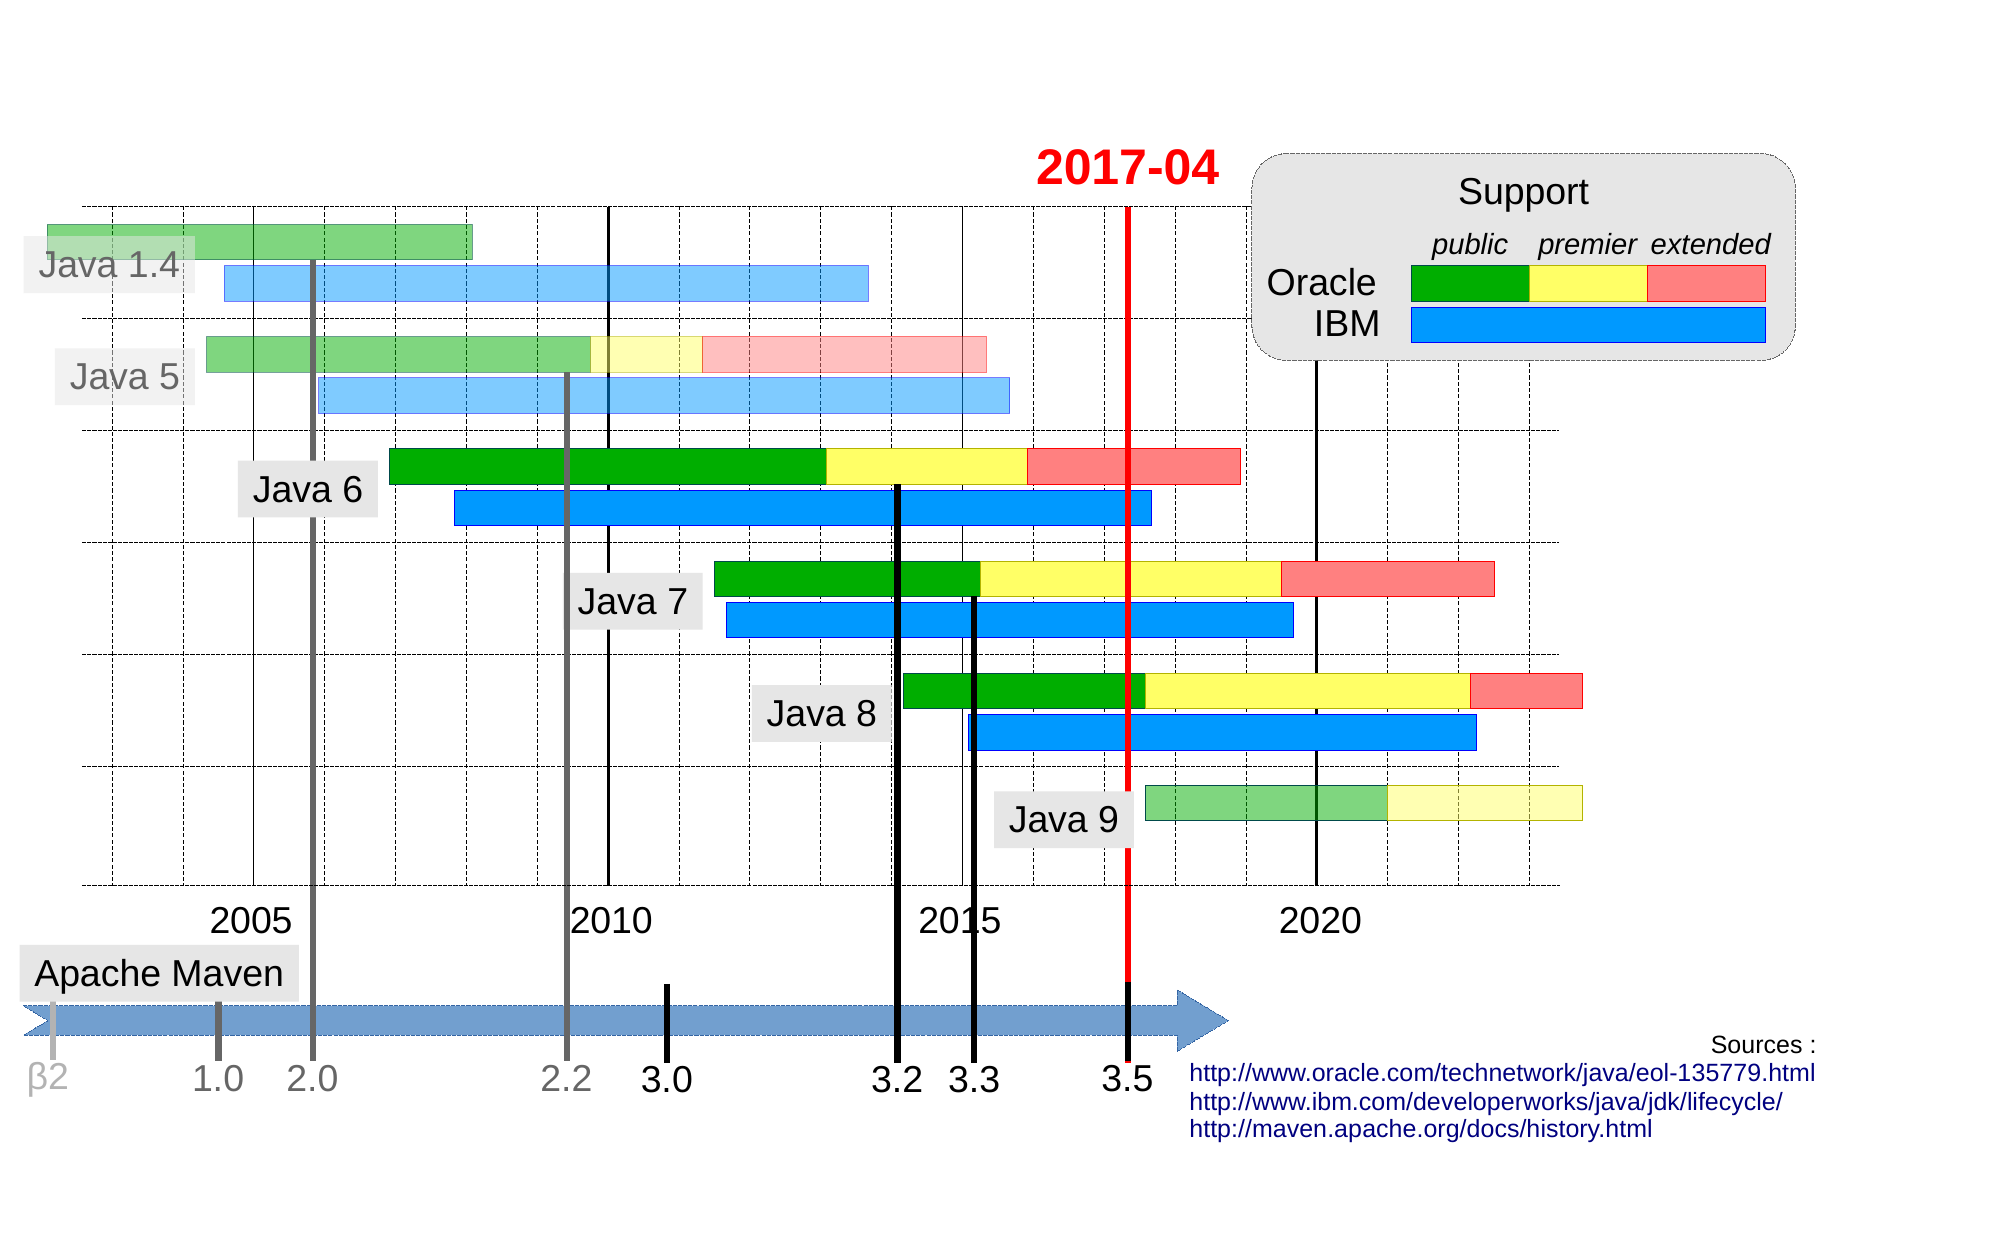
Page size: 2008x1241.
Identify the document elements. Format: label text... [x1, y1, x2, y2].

text_box 2020 [1263, 891, 1377, 949]
text_box [1131, 561, 1495, 597]
text_box [901, 1005, 971, 1036]
text_box [726, 602, 894, 638]
text_box 1.0 [177, 1049, 259, 1107]
text_box [316, 265, 869, 302]
text_box [224, 265, 310, 302]
text_box 3.5 [1086, 1049, 1169, 1107]
text_box [570, 490, 894, 526]
text_box 2005 [194, 891, 308, 949]
text_box extended [1635, 220, 1786, 269]
text_box [206, 336, 310, 373]
text_box [977, 673, 1125, 709]
text_box [977, 1005, 1125, 1036]
text_box [901, 561, 1125, 597]
text_box 2010 [570, 891, 668, 949]
text_box [901, 490, 1125, 526]
text_box [454, 490, 564, 526]
text_box public [1417, 220, 1523, 269]
text_box Sources : http://www.oracle.com/technetwork/java/eol-135779.html http://www.ibm.com/developerworks/java/jdk/lifecycle/ http://maven.apache.org/docs/history.html [1174, 1023, 1831, 1152]
text_box 2015 [903, 891, 971, 949]
text_box [56, 1005, 215, 1036]
text_box [1131, 989, 1229, 1036]
text_box 2.2 [525, 1049, 608, 1107]
text_box 2017-04 [1021, 132, 1235, 204]
text_box 3.0 [626, 1051, 708, 1108]
text_box β2 [11, 1048, 84, 1105]
text_box Java 1.4 [23, 236, 195, 294]
text_box [23, 1005, 50, 1036]
text_box [1131, 448, 1241, 485]
text_box 2.0 [271, 1049, 354, 1107]
text_box premier [1523, 220, 1635, 269]
text_box [1145, 785, 1583, 821]
text_box [570, 1005, 664, 1036]
text_box [714, 561, 894, 597]
text_box [570, 448, 1125, 485]
text_box Java 6 [237, 460, 378, 518]
text_box [1131, 602, 1294, 638]
text_box [570, 377, 1010, 414]
text_box Support [1251, 153, 1796, 361]
text_box Apache Maven [19, 944, 299, 1002]
text_box [1411, 307, 1766, 343]
text_box IBM [1299, 295, 1396, 353]
text_box [47, 224, 473, 260]
text_box 2010 [555, 891, 564, 949]
text_box [318, 377, 564, 414]
text_box [316, 336, 987, 373]
text_box [670, 1005, 894, 1036]
text_box [977, 714, 1125, 751]
text_box [903, 673, 971, 709]
text_box Java 9 [994, 791, 1134, 849]
text_box [977, 602, 1125, 638]
text_box Oracle [1251, 253, 1392, 311]
text_box [1131, 490, 1152, 526]
text_box Java 5 [54, 348, 195, 406]
text_box 3.2 [856, 1051, 933, 1108]
text_box [316, 1005, 564, 1036]
text_box [389, 448, 564, 485]
text_box 3.3 [933, 1051, 1015, 1108]
text_box [1131, 673, 1583, 709]
text_box [901, 602, 971, 638]
text_box [222, 1005, 310, 1036]
text_box Java 7 [570, 572, 703, 630]
text_box [1131, 714, 1477, 751]
text_box 2015 [977, 891, 1017, 949]
text_box [1411, 265, 1766, 302]
text_box Java 8 [751, 685, 892, 742]
